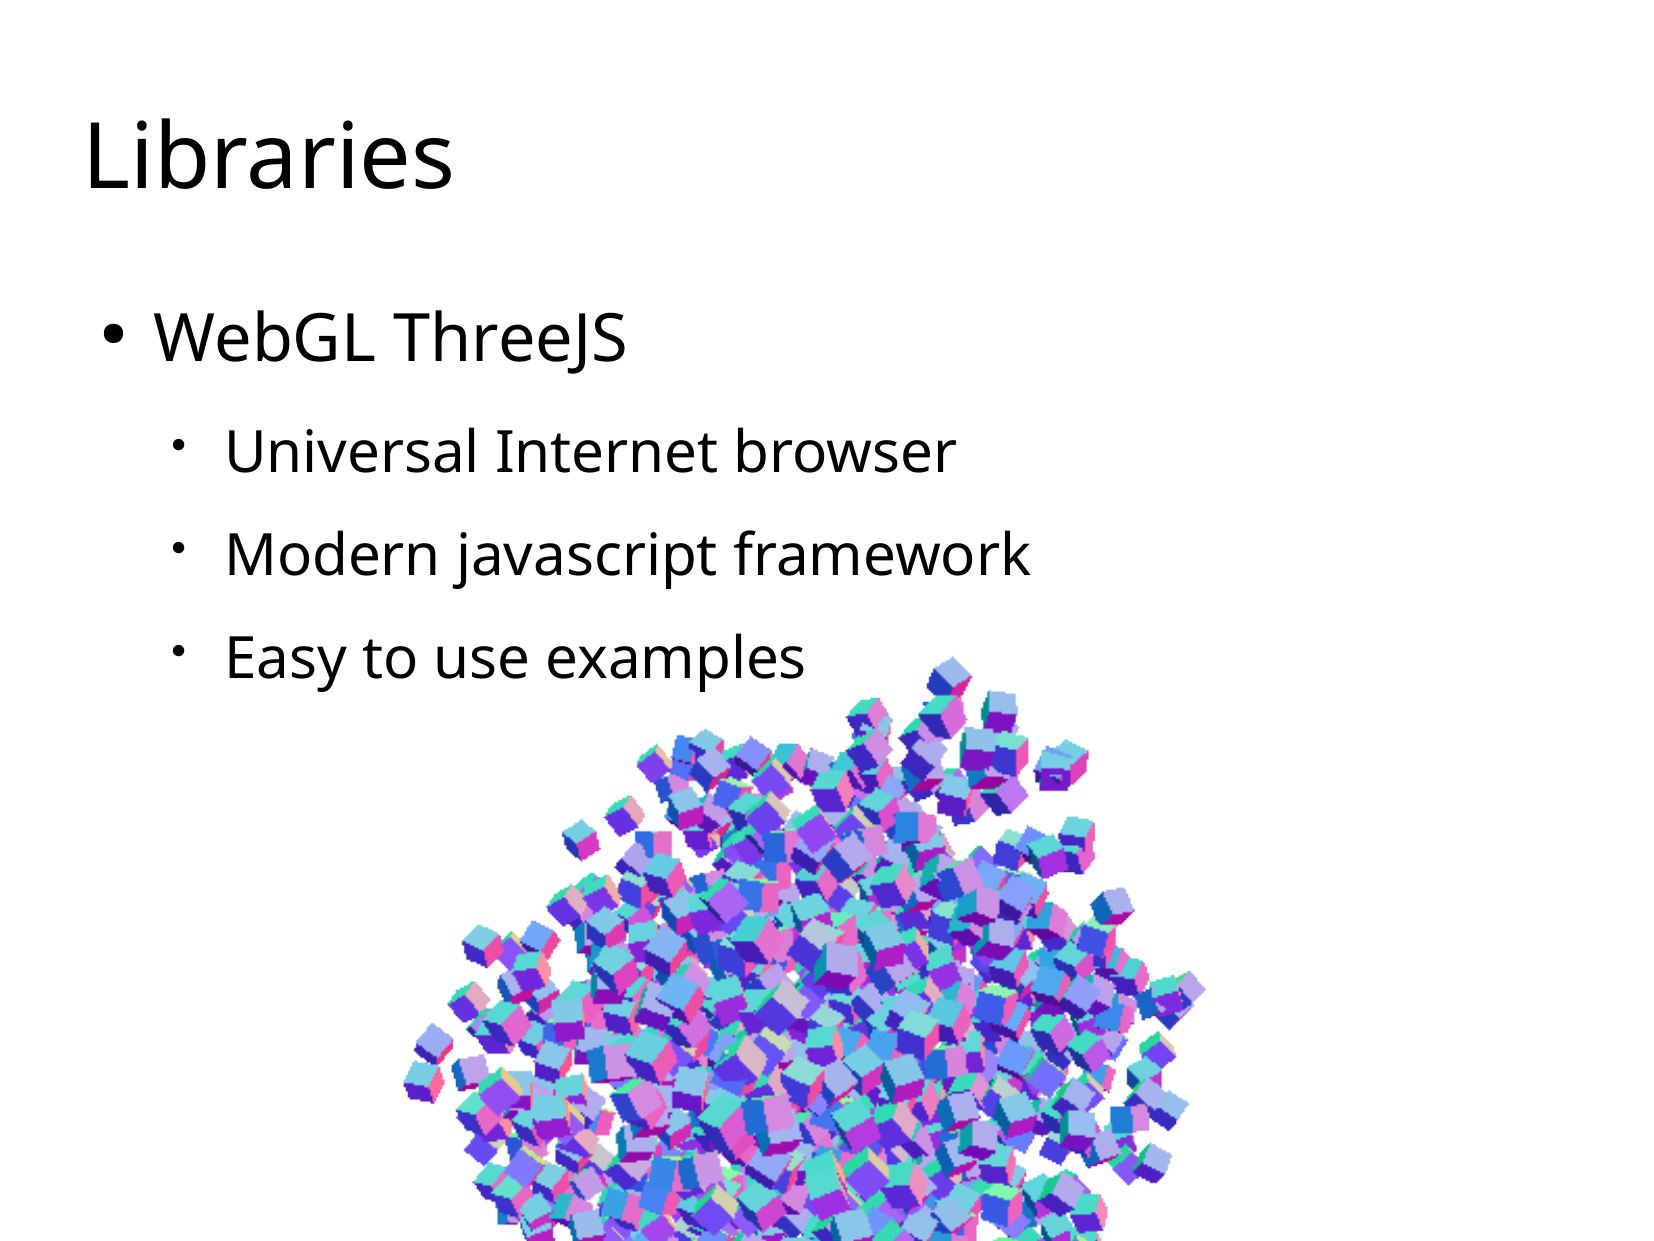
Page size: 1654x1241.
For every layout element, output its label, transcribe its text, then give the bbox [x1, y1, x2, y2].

title Libraries [82, 49, 1571, 257]
picture [333, 602, 1321, 1241]
list WebGL ThreeJS Universal Internet browser Modern javascript framework Easy to use examples [82, 290, 1571, 1010]
